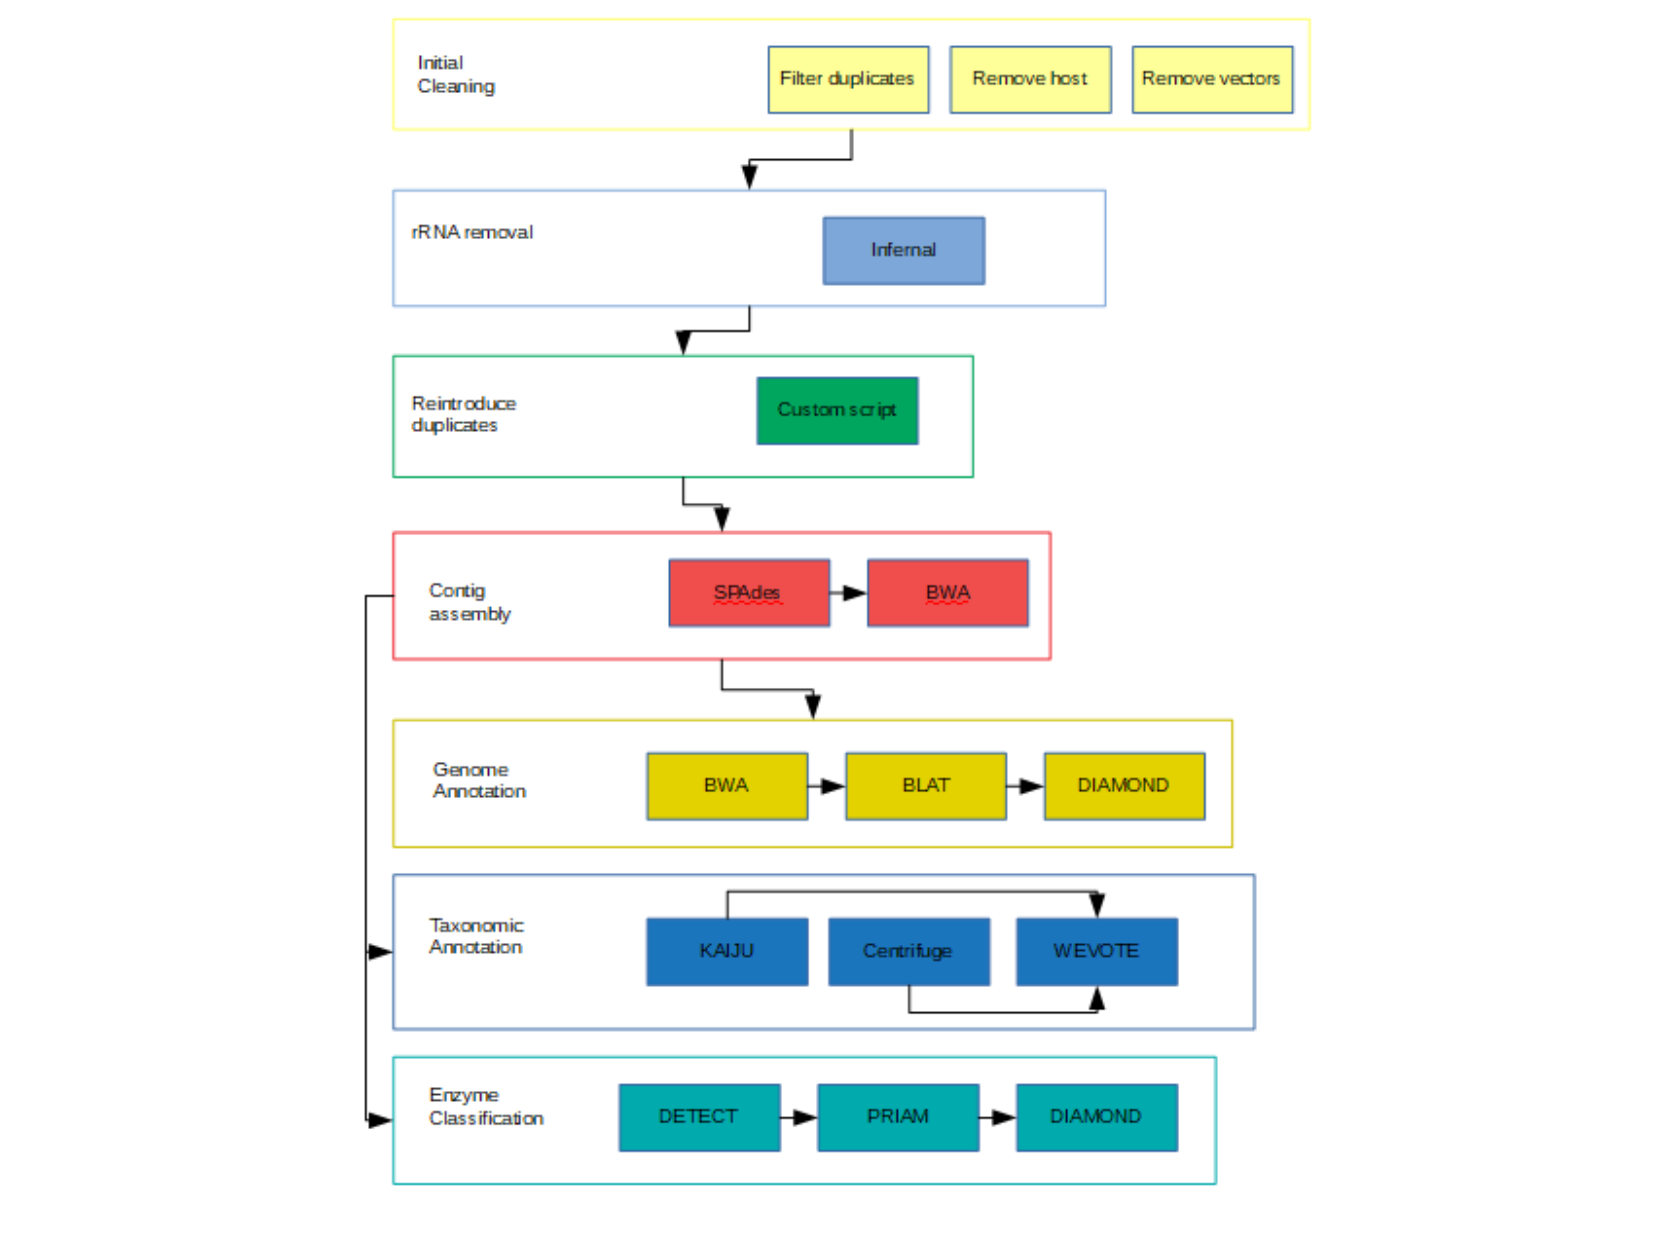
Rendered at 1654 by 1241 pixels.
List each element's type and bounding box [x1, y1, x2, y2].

picture [342, 17, 1327, 1205]
